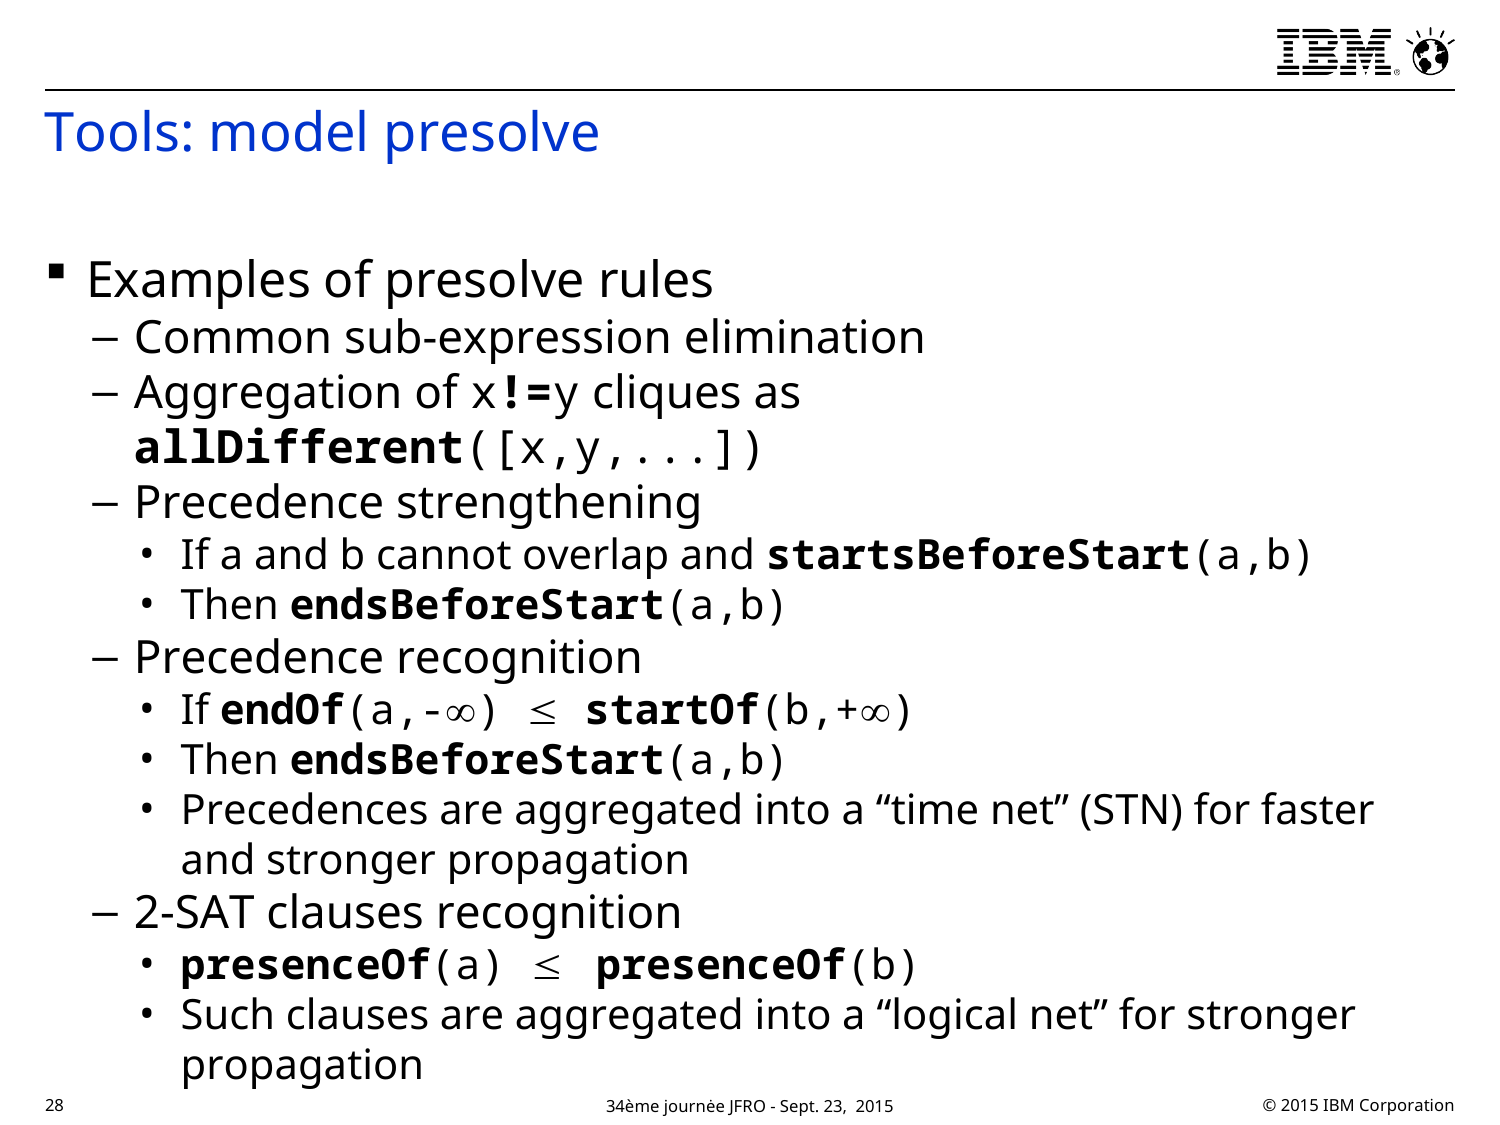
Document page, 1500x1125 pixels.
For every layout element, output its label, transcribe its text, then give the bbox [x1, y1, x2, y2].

list Examples of presolve rules Common sub-expression elimination Aggregation of x!=y cliques as allDifferent([x,y,...]) Precedence strengthening If a and b cannot overlap and startsBeforeStart(a,b) Then endsBeforeStart(a,b) Precedence recognition If endOf(a,-)  startOf(b,+) Then endsBeforeStart(a,b) Precedences are aggregated into a “time net” (STN) for faster and stronger propagation 2-SAT clauses recognition presenceOf(a)  presenceOf(b) Such clauses are aggregated into a “logical net” for stronger propagation [29, 239, 1455, 1125]
picture [1260, 10, 1468, 90]
title Tools: model presolve [29, 97, 1455, 203]
